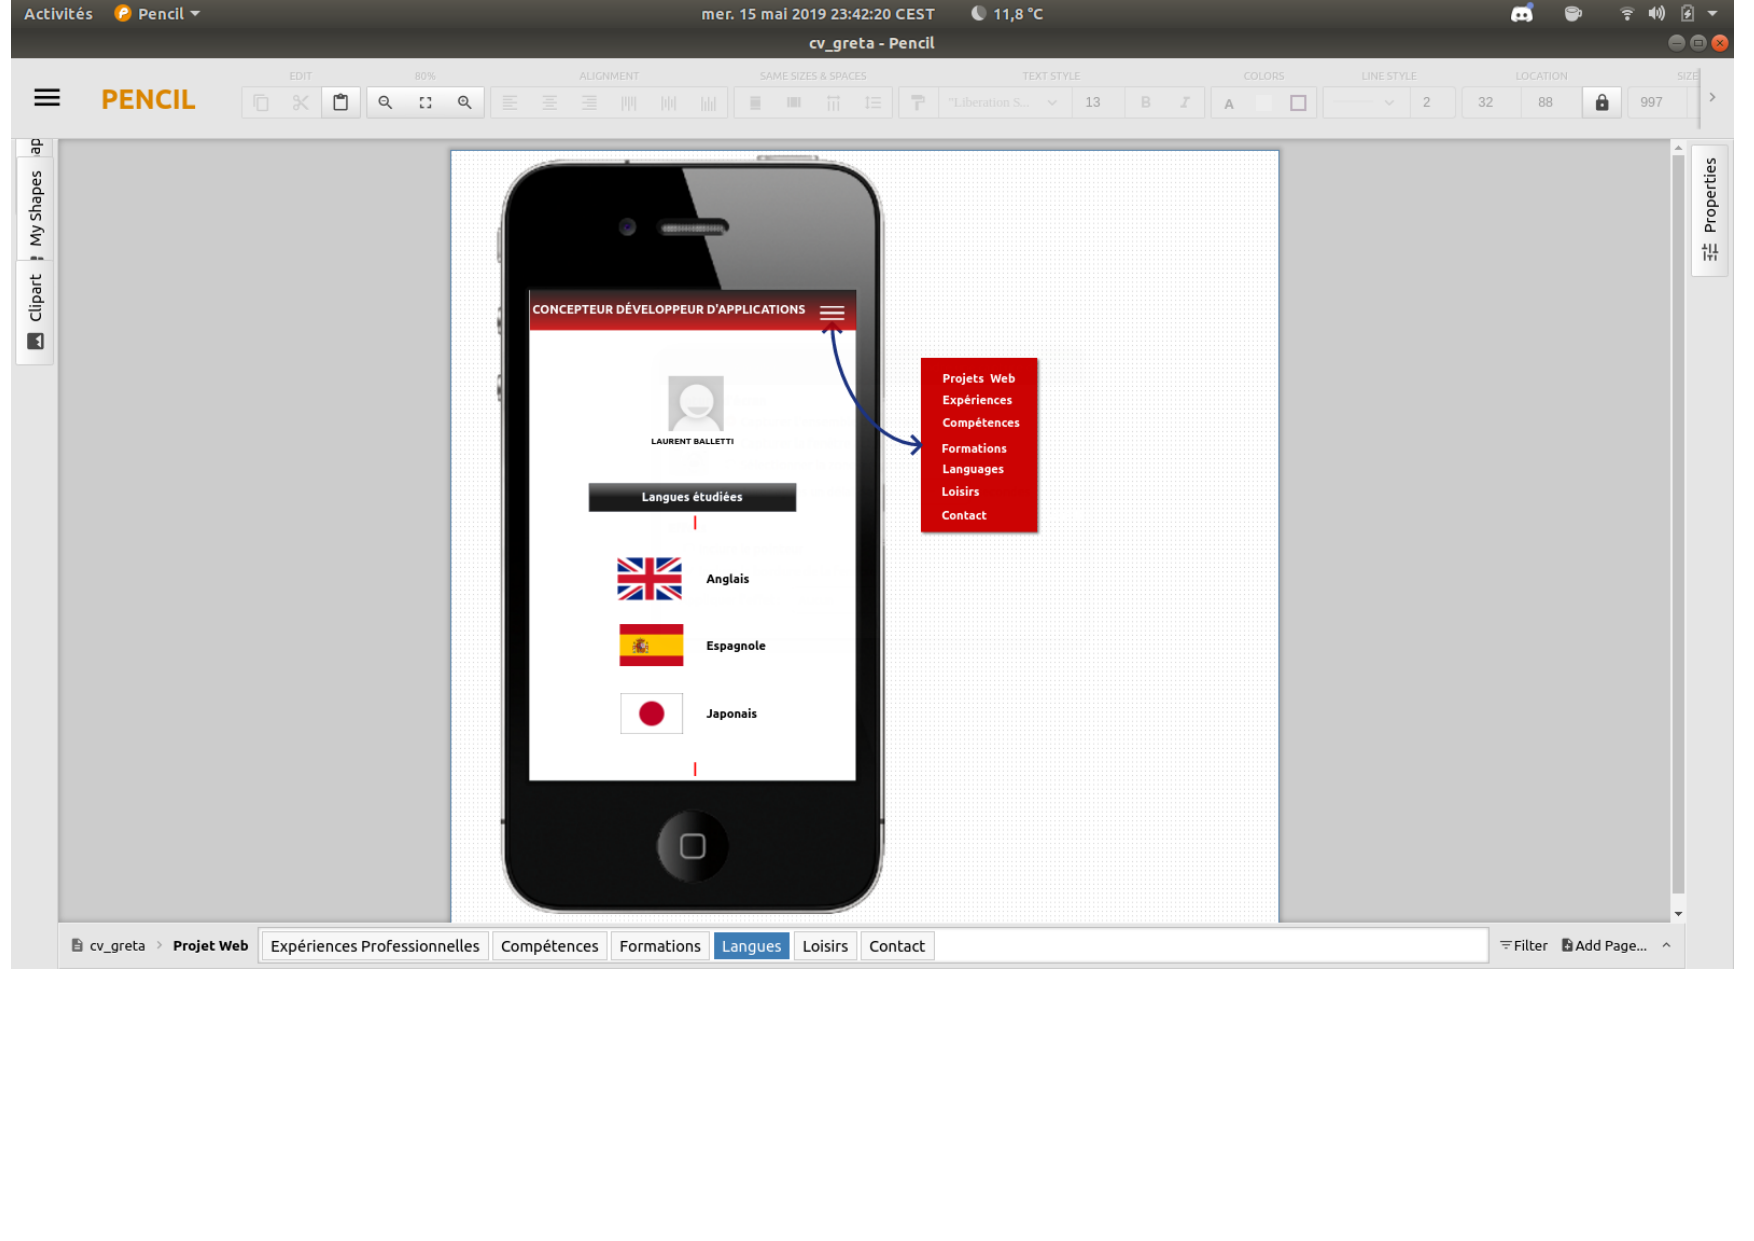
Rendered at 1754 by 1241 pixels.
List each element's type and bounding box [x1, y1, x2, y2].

picture [11, 0, 1734, 969]
